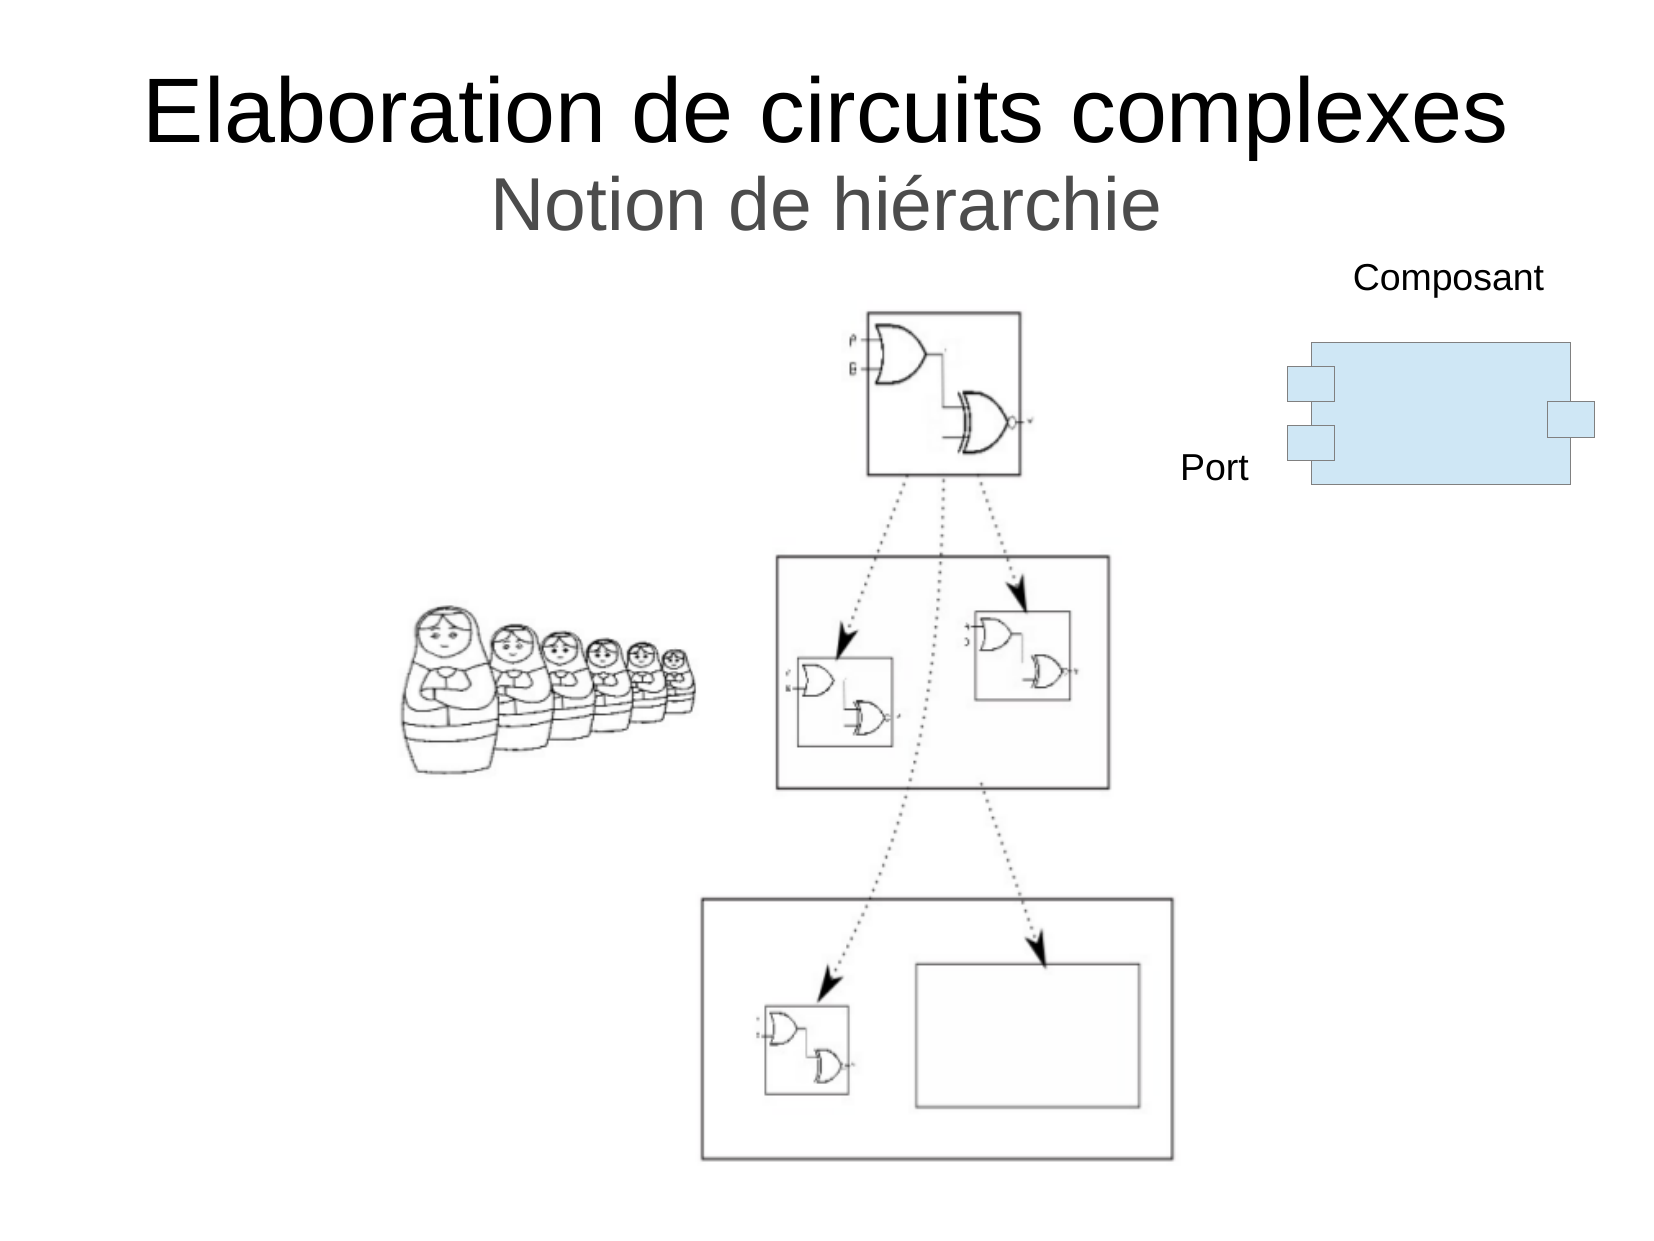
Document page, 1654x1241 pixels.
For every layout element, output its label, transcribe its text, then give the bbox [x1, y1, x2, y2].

text_box Port [1165, 439, 1264, 497]
title Elaboration de circuits complexes Notion de hiérarchie [82, 56, 1571, 250]
text_box [1287, 342, 1595, 485]
text_box Composant [1338, 249, 1560, 306]
picture [354, 283, 1264, 1182]
